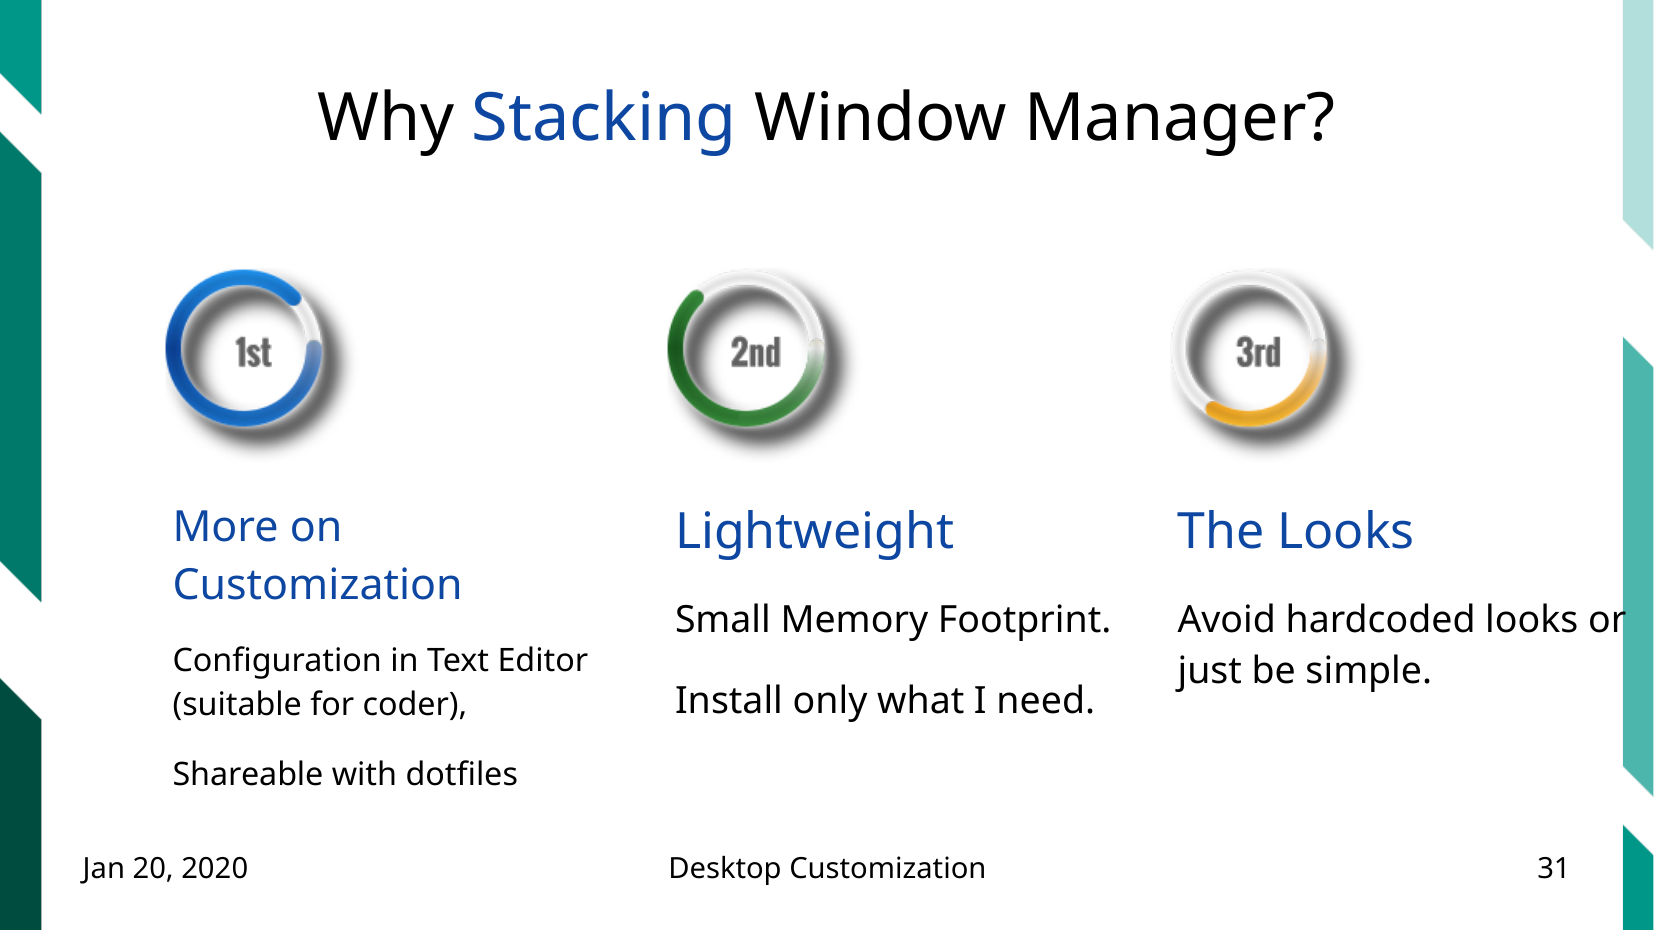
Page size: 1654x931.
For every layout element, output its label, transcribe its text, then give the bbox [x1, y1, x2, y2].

list More on Customization Configuration in Text Editor (suitable for coder), Shareable with dotfiles [172, 495, 623, 796]
picture [0, 0, 1654, 930]
list Lightweight Small Memory Footprint. Install only what I need. [675, 495, 1126, 796]
list The Looks Avoid hardcoded looks or just be simple. [1177, 495, 1628, 796]
title Why Stacking Window Manager? [82, 37, 1571, 193]
